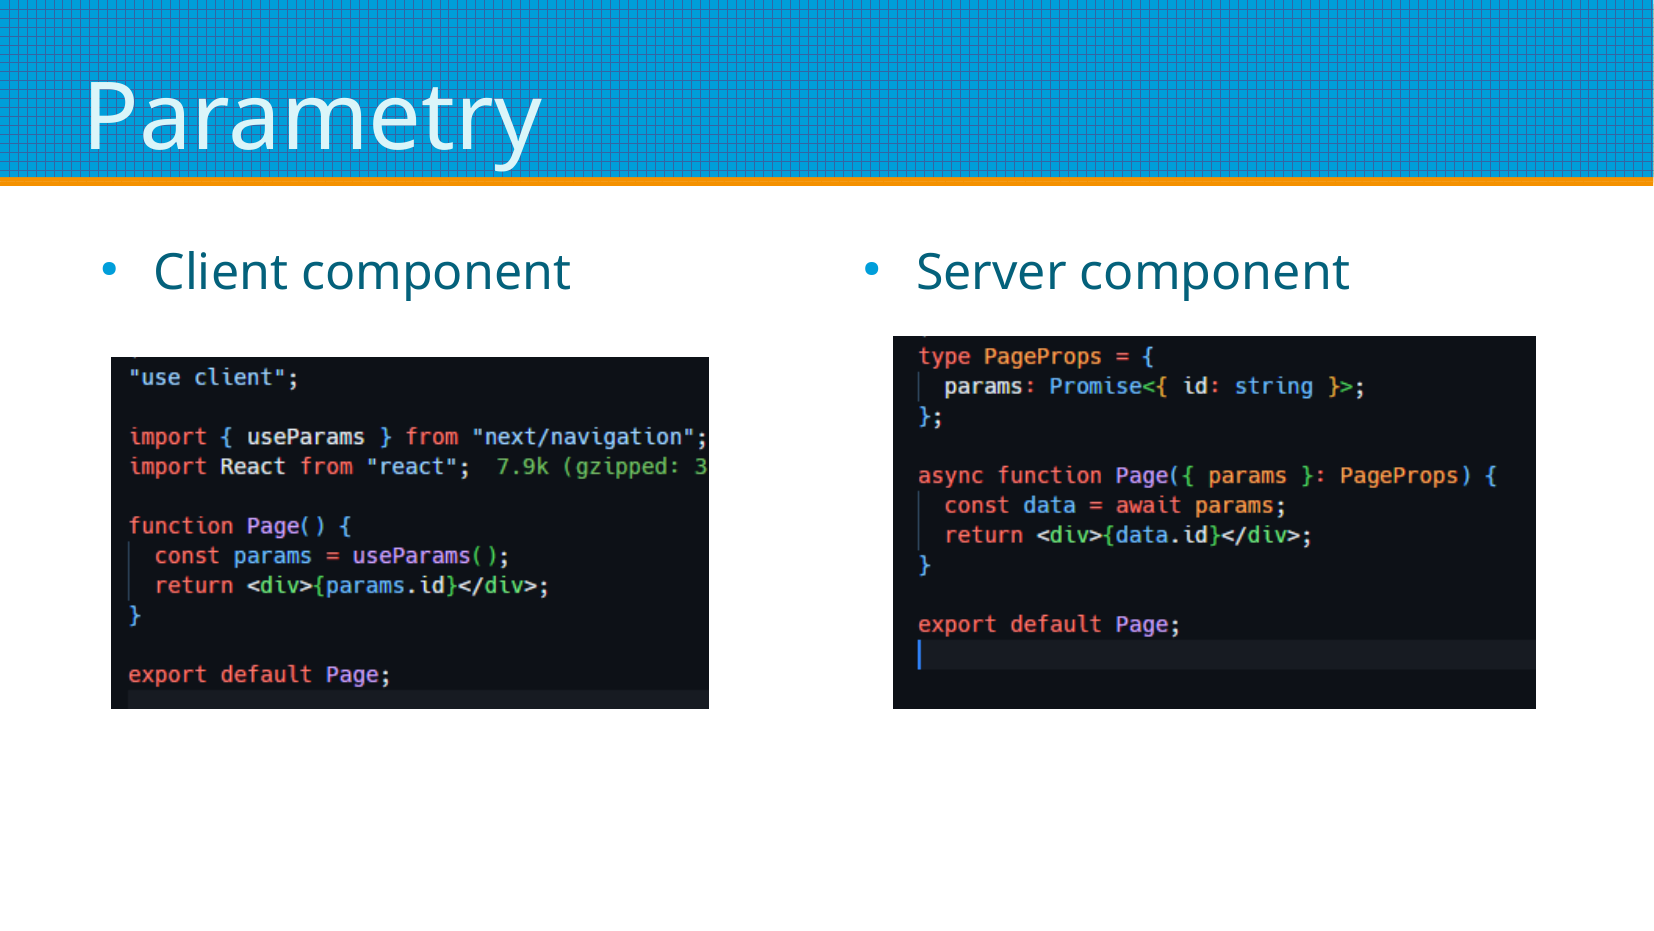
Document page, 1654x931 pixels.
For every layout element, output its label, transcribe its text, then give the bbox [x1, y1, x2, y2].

list Server component [845, 236, 1572, 813]
picture [893, 336, 1536, 709]
picture [111, 357, 709, 709]
title Parametry [82, 14, 1571, 178]
list Client component [82, 236, 809, 813]
